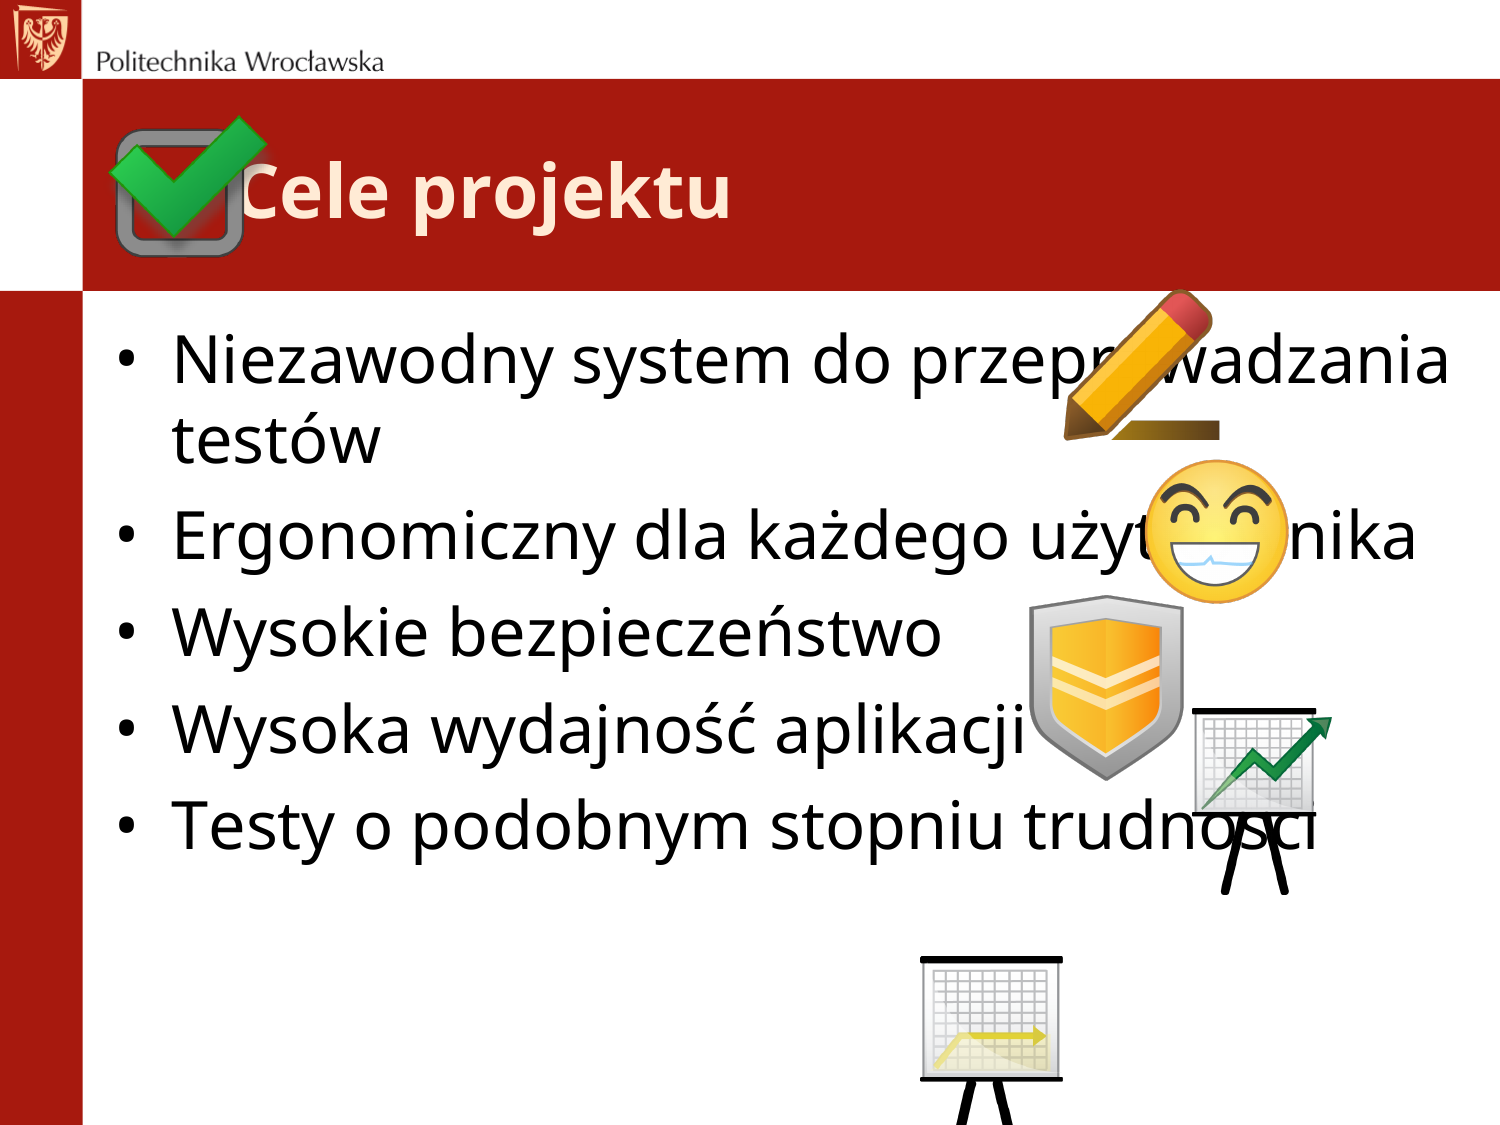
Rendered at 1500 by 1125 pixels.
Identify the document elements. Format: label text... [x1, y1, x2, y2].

picture [0, 0, 384, 301]
title Cele projektu [296, 103, 1483, 274]
picture [1003, 258, 1332, 895]
picture [920, 956, 1063, 1125]
list Niezawodny system do przeprowadzania testów Ergonomiczny dla każdego użytkownika Wysokie bezpieczeństwo Wysoka wydajność aplikacji Testy o podobnym stopniu trudności [100, 308, 1483, 1106]
